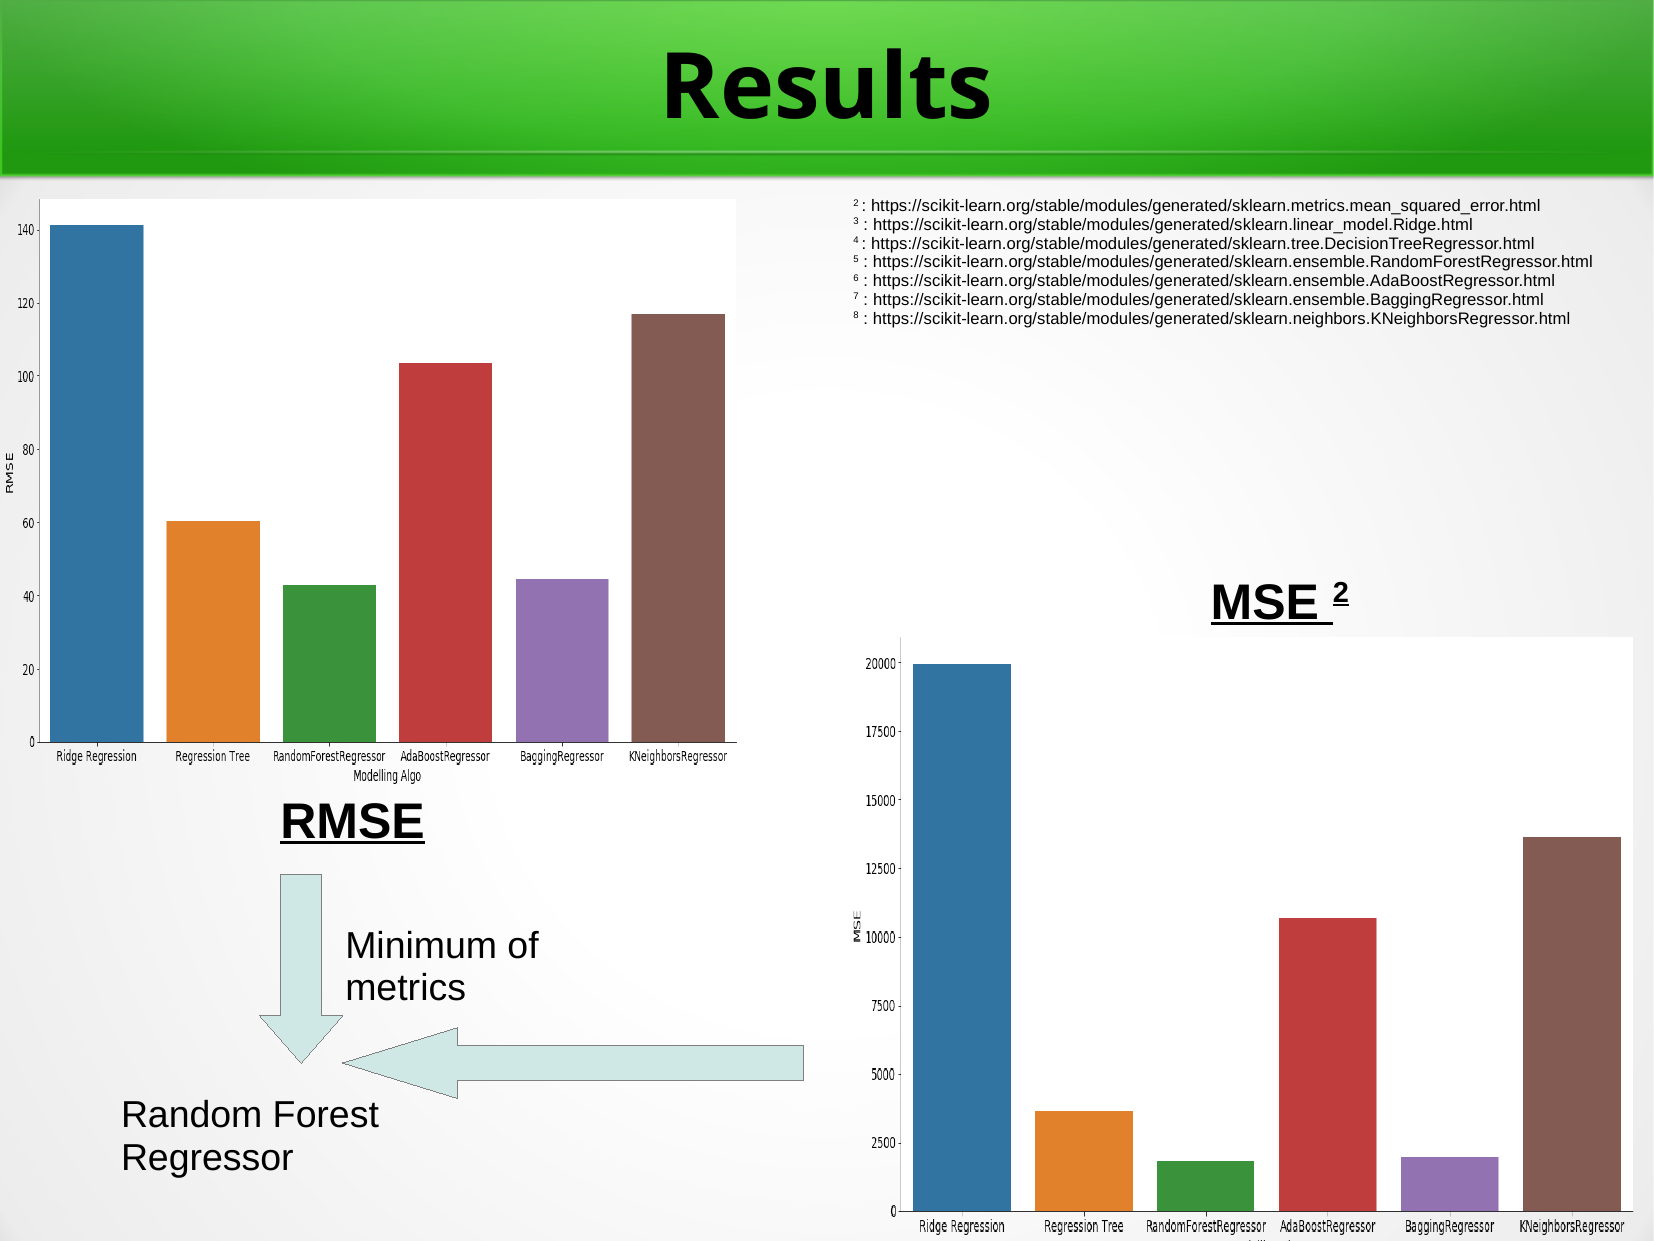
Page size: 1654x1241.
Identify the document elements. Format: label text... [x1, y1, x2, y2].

text_box [259, 874, 343, 1064]
picture [0, 0, 1654, 1241]
text_box [342, 1027, 804, 1086]
text_box Random Forest Regressor [106, 1086, 473, 1193]
title Results [82, 11, 1571, 154]
text_box MSE 2 [1122, 566, 1524, 640]
text_box RMSE [118, 785, 544, 857]
text_box Minimum of metrics [330, 916, 603, 1016]
text_box 2 : https://scikit-learn.org/stable/modules/generated/sklearn.metrics.mean_squared_error.html 3 : https://scikit-learn.org/stable/modules/generated/sklearn.linear_model.Ridge.html 4 : https://scikit-learn.org/stable/modules/generated/sklearn.tree.DecisionTreeRegressor.html 5 : https://scikit-learn.org/stable/modules/generated/sklearn.ensemble.RandomForestRegressor.html 6 : https://scikit-learn.org/stable/modules/generated/sklearn.ensemble.AdaBoostRegressor.html 7 : https://scikit-learn.org/stable/modules/generated/sklearn.ensemble.BaggingRegressor.html 8 : https://scikit-learn.org/stable/modules/generated/sklearn.neighbors.KNeighborsRegressor.html [838, 188, 1654, 355]
